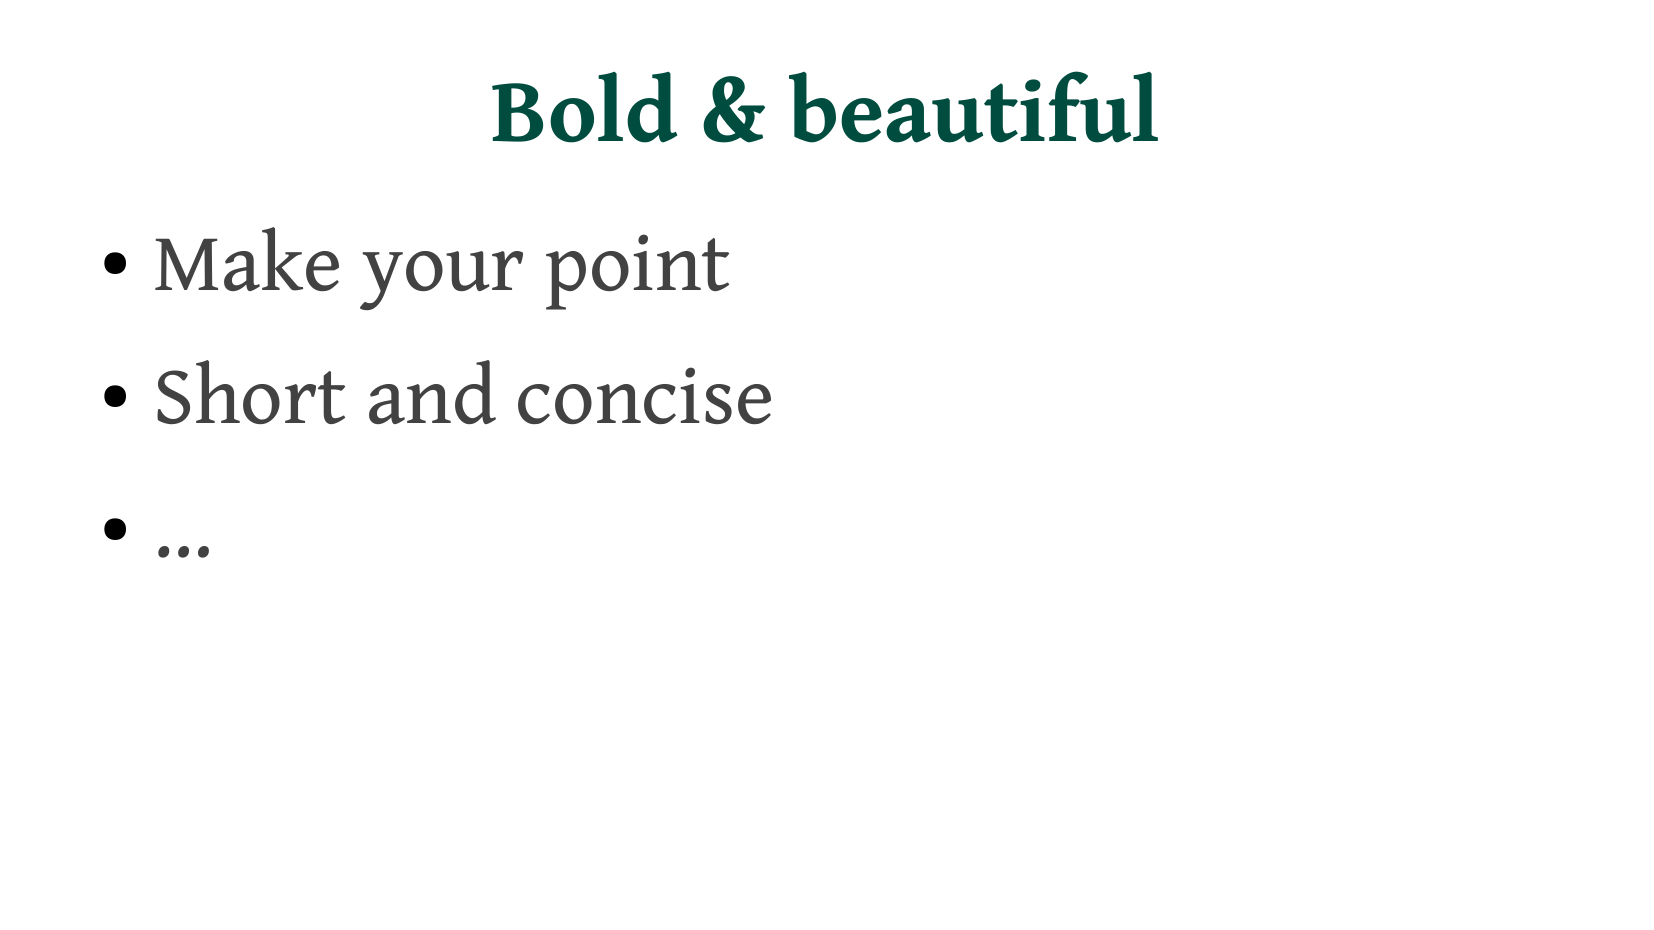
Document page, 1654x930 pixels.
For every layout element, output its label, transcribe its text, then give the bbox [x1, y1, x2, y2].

title Bold & beautiful [82, 37, 1571, 193]
list Make your point Short and concise … [82, 217, 1571, 757]
